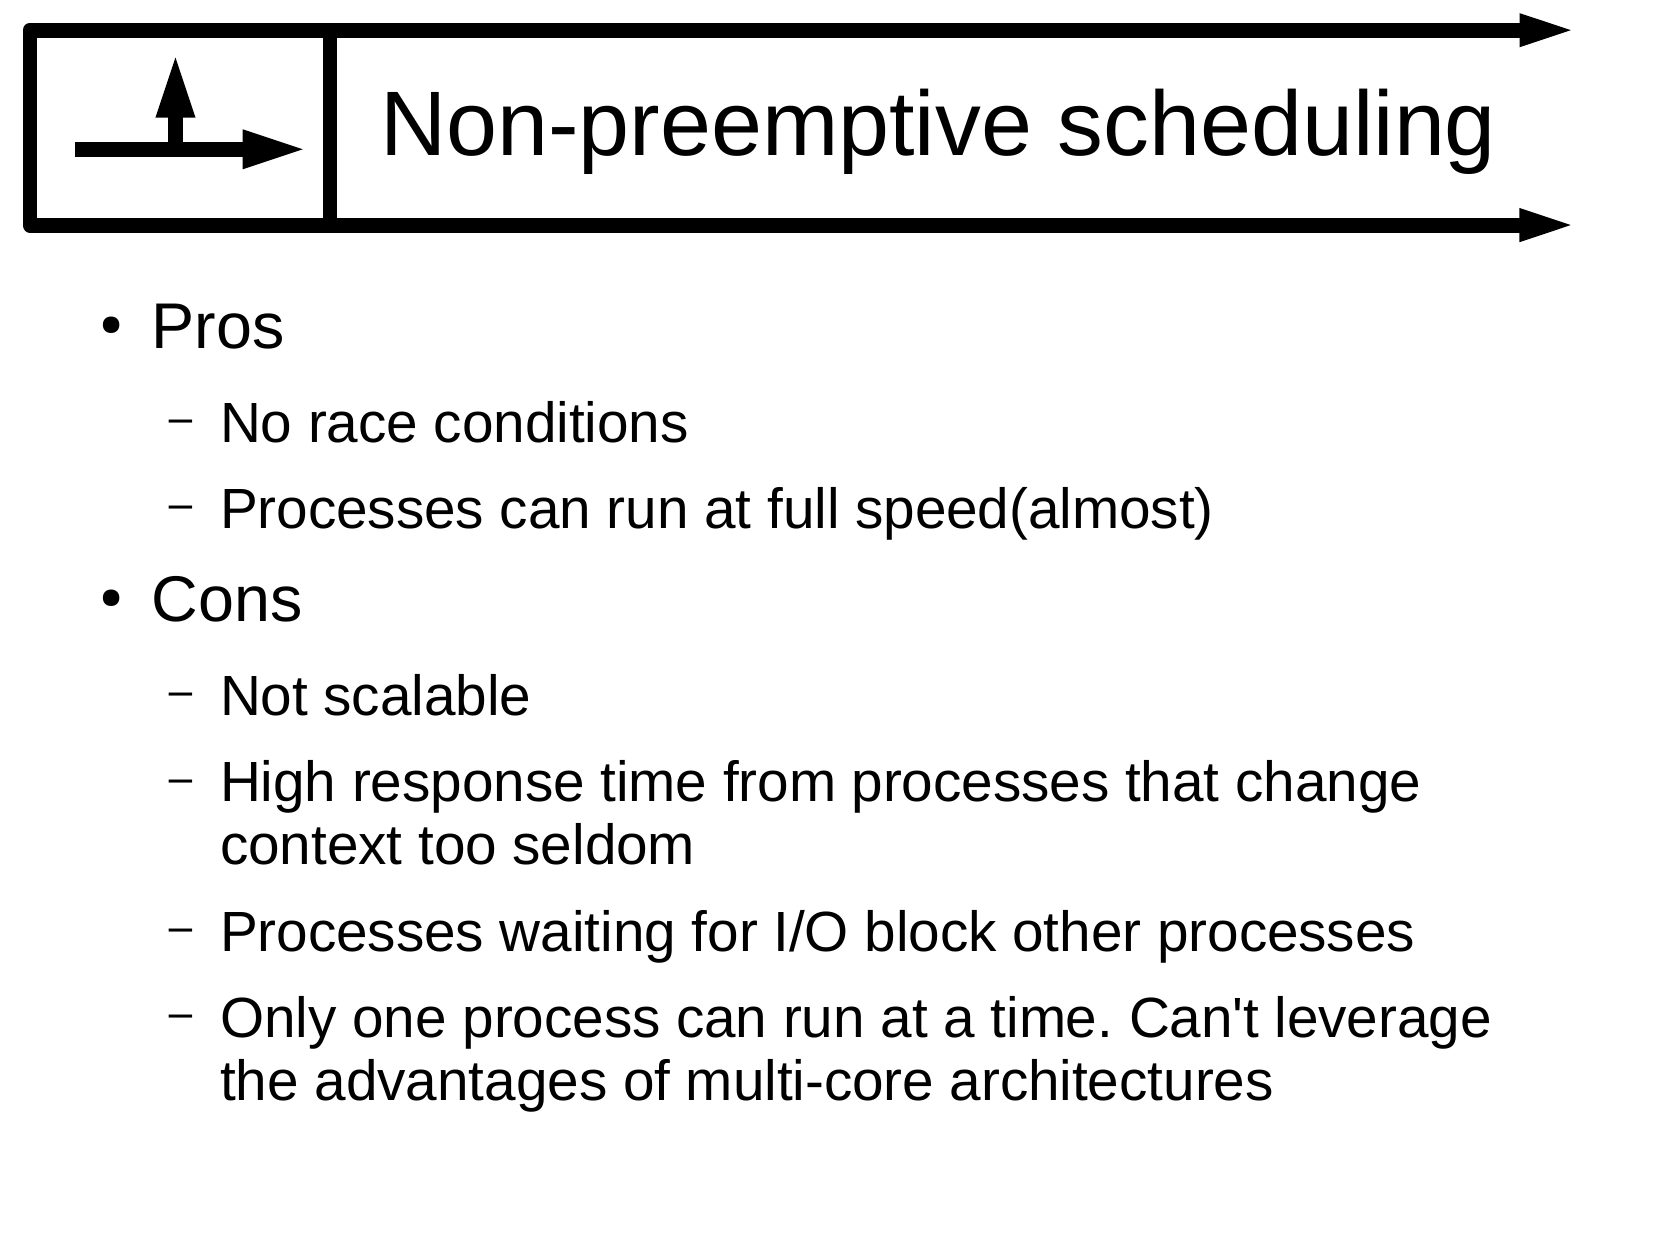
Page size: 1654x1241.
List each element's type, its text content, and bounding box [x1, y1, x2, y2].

title Non-preemptive scheduling [194, 19, 1519, 23]
title Non-preemptive scheduling [194, 38, 323, 218]
list Pros No race conditions Processes can run at full speed(almost) Cons Not scalable High response time from processes that change context too seldom Processes waiting for I/O block other processes Only one process can run at a time. Can't leverage the advantages of multi-core architectures [82, 290, 1538, 1126]
title Non-preemptive scheduling [337, 19, 1654, 227]
